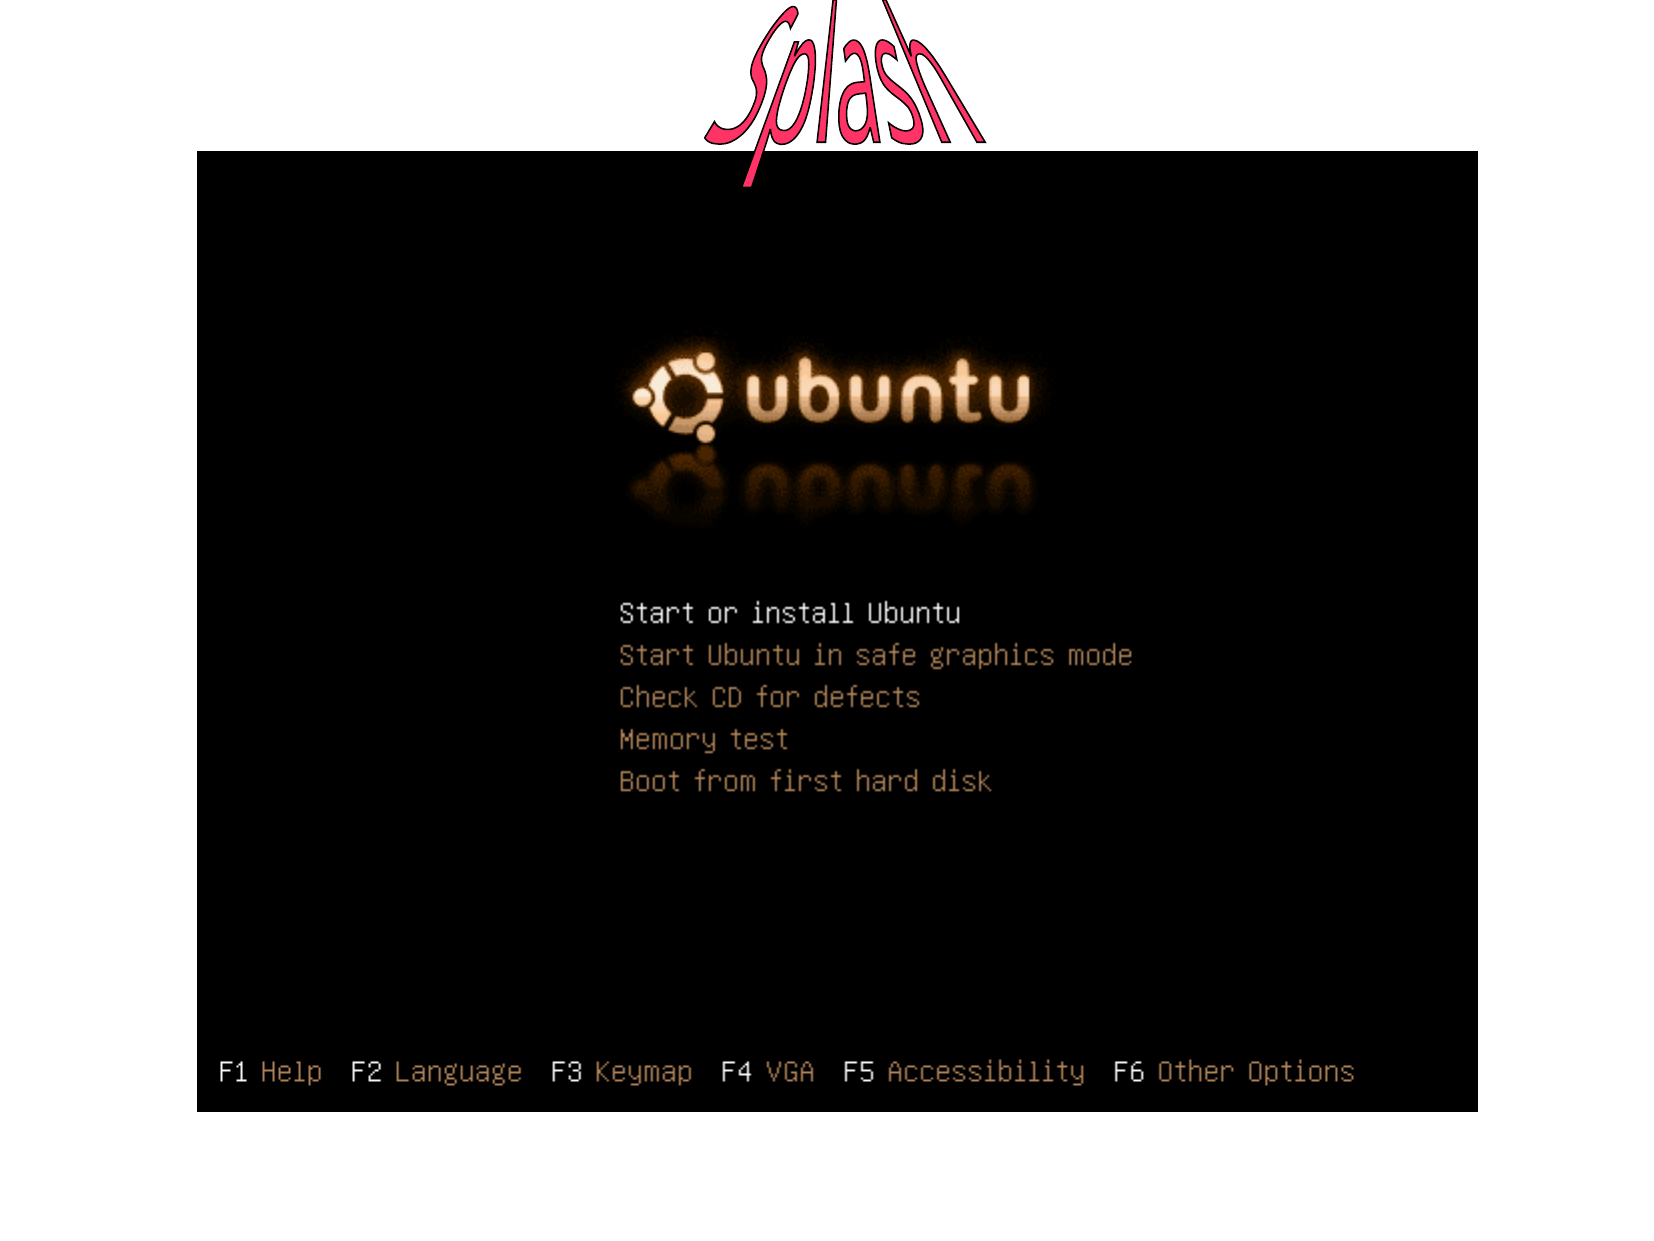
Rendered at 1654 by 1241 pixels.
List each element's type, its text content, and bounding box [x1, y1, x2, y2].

text_box Splash [838, 40, 880, 145]
text_box Splash [875, 39, 923, 145]
text_box Splash [704, 6, 798, 145]
text_box Splash [817, 0, 837, 143]
text_box Splash [882, 0, 986, 143]
picture [197, 151, 1478, 1112]
text_box Splash [741, 39, 816, 188]
